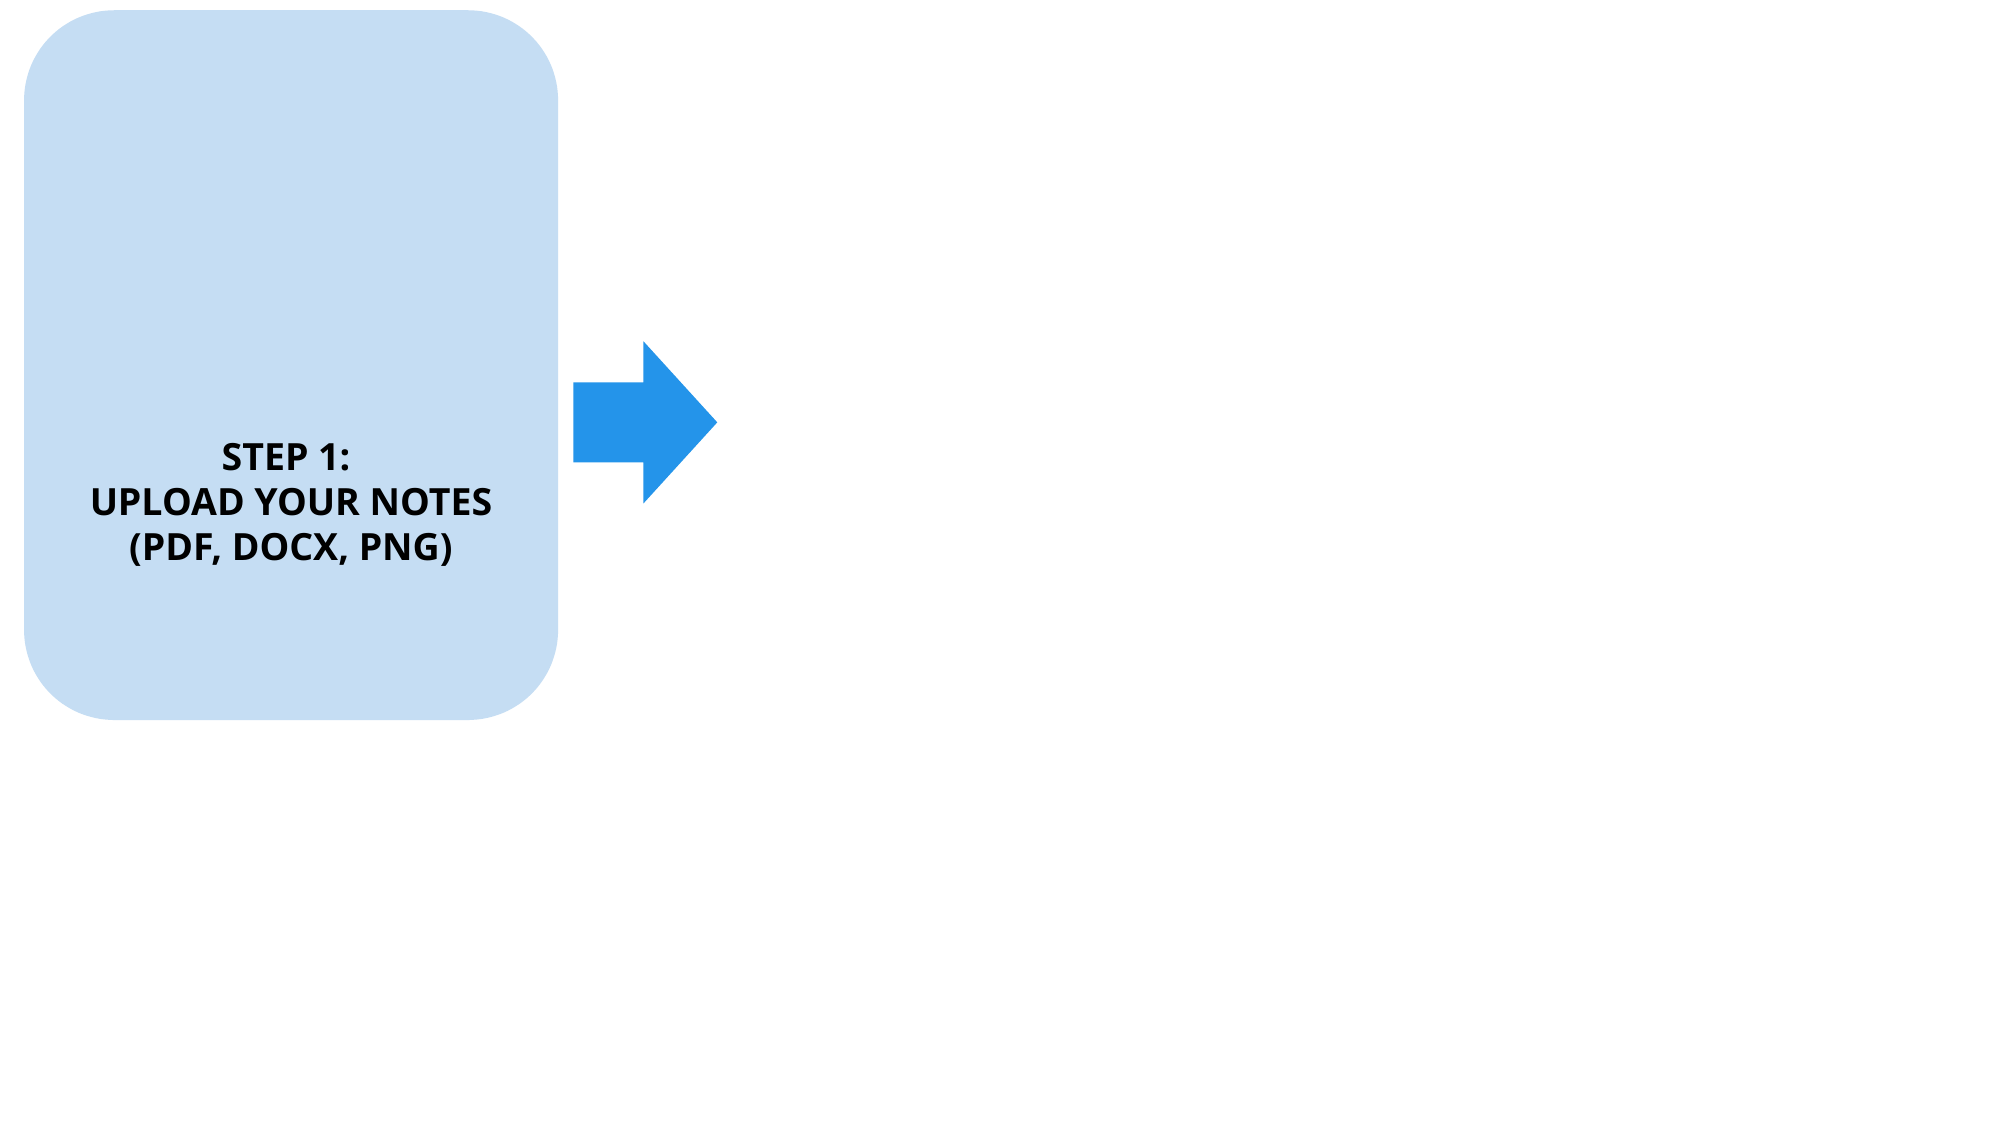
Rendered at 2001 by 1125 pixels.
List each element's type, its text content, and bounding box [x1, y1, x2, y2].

text_box [574, 345, 716, 500]
text_box STEP 1: UPLOAD YOUR NOTES (PDF, DOCX, PNG) [25, 11, 557, 719]
